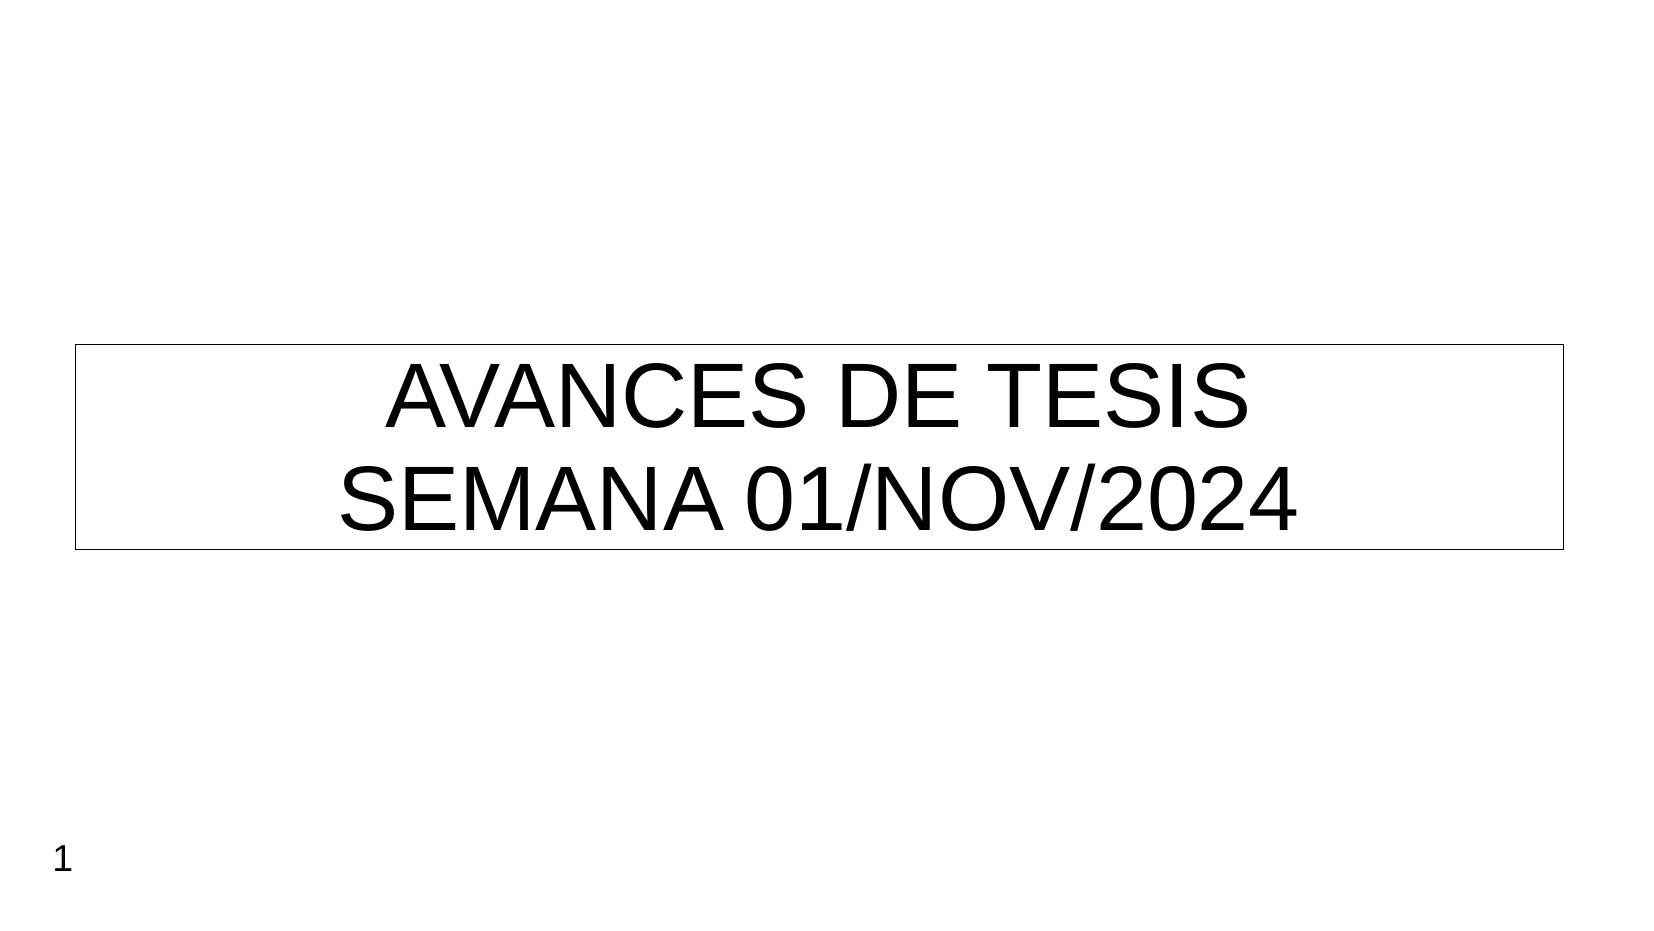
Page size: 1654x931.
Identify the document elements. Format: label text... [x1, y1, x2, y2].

title AVANCES DE TESIS SEMANA 01/NOV/2024 [75, 344, 1564, 550]
text_box <number> [37, 829, 667, 901]
